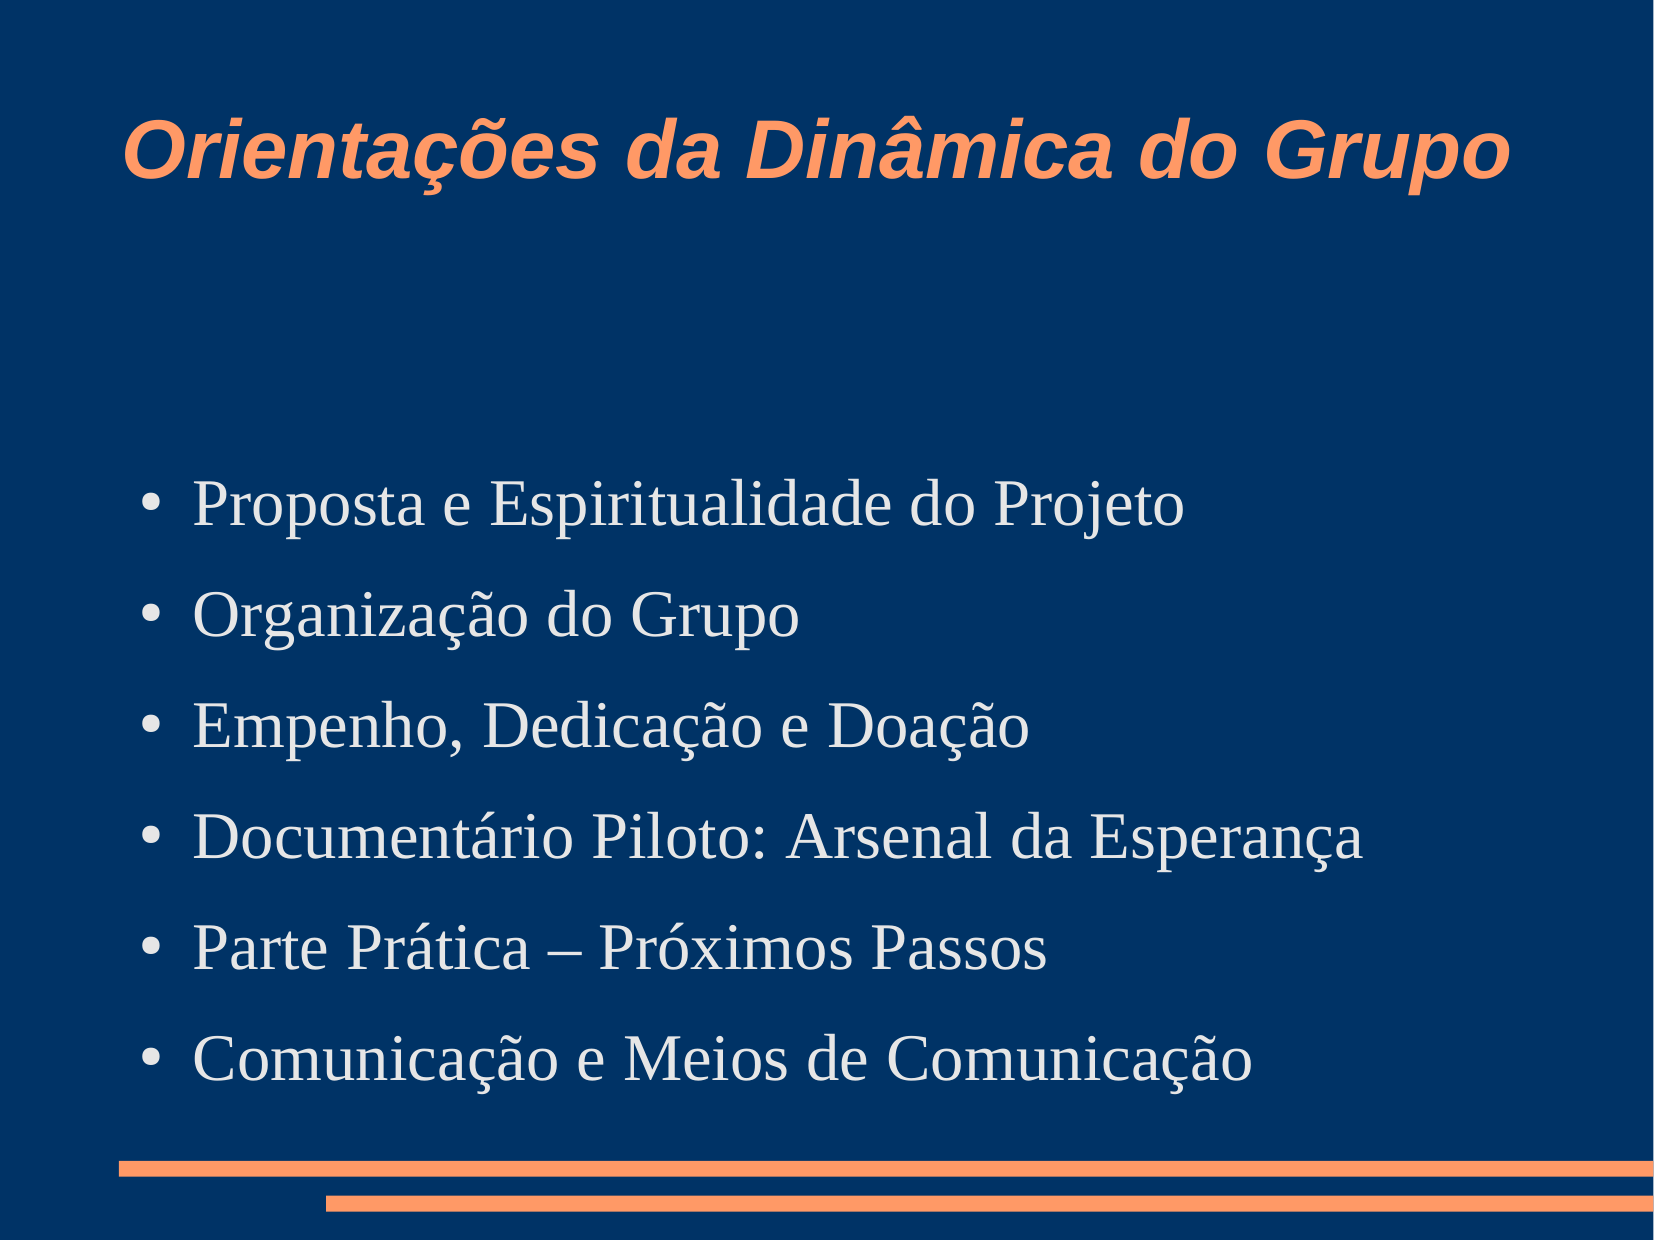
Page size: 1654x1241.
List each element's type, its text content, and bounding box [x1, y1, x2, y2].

title Orientações da Dinâmica do Grupo [121, 46, 1534, 254]
list Proposta e Espiritualidade do Projeto Organização do Grupo Empenho, Dedicação e Doação Documentário Piloto: Arsenal da Esperança Parte Prática – Próximos Passos Comunicação e Meios de Comunicação [121, 280, 1561, 1170]
